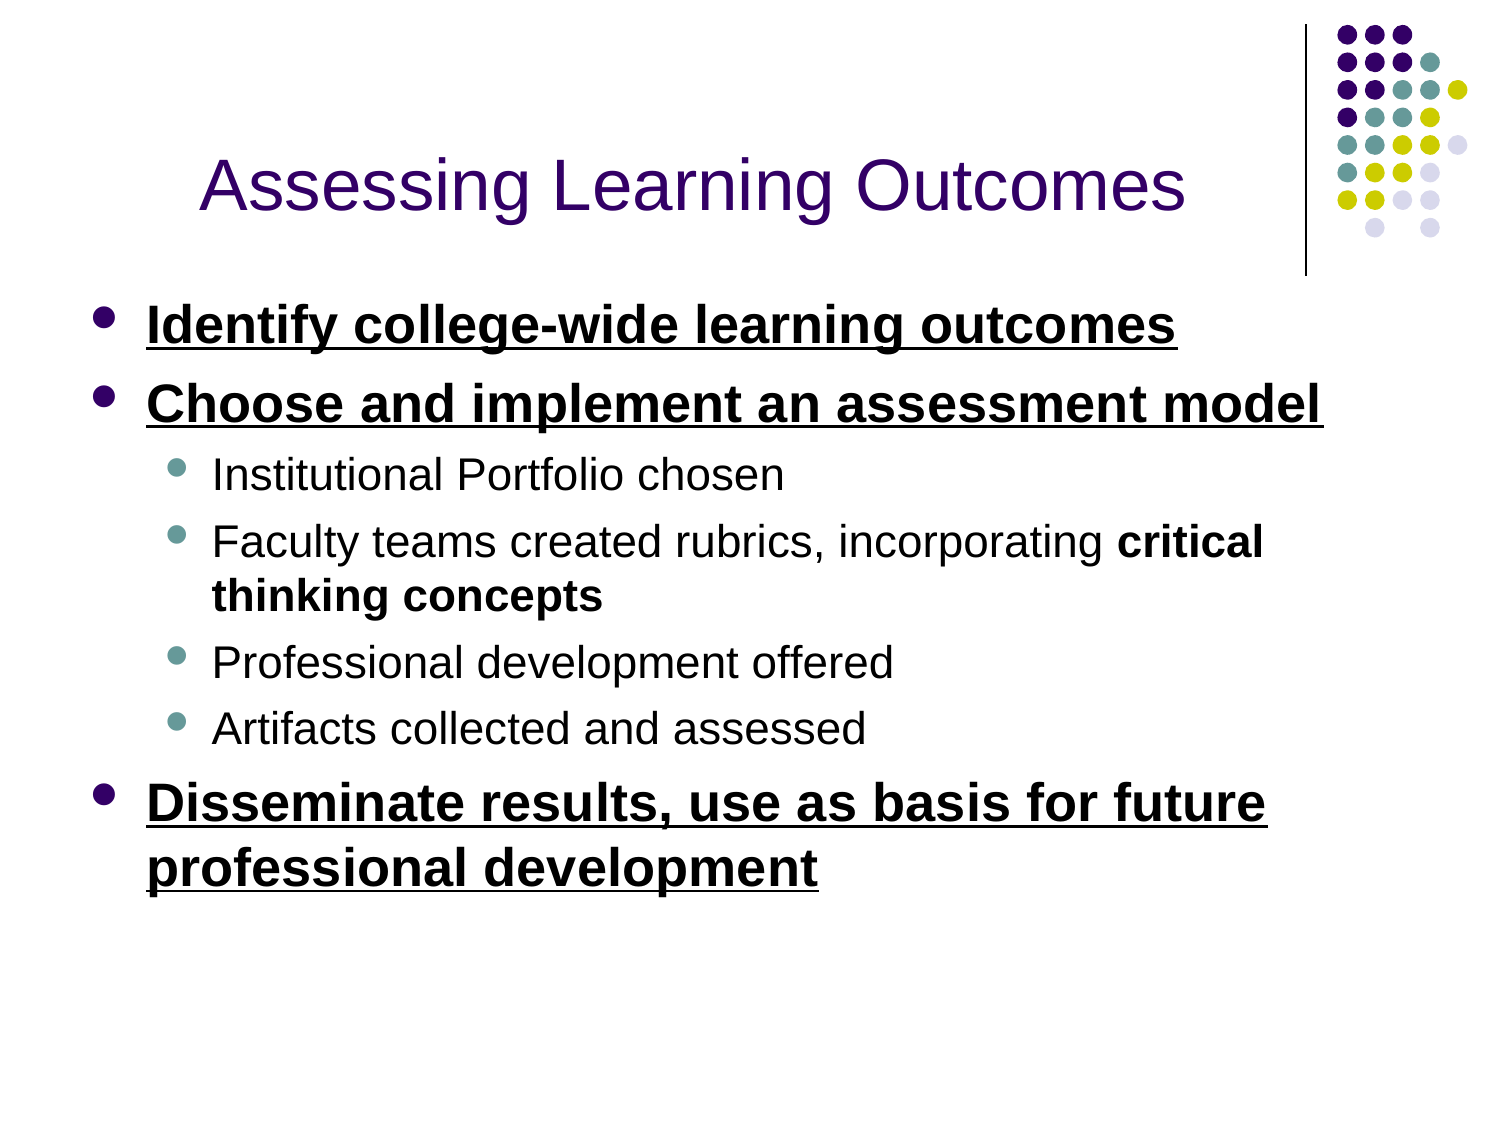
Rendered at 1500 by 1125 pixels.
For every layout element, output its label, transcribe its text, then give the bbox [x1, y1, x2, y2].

list Identify college-wide learning outcomes Choose and implement an assessment model Institutional Portfolio chosen Faculty teams created rubrics, incorporating critical thinking concepts Professional development offered Artifacts collected and assessed Disseminate results, use as basis for future professional development [75, 282, 1426, 1006]
title Assessing Learning Outcomes [74, 20, 1313, 233]
